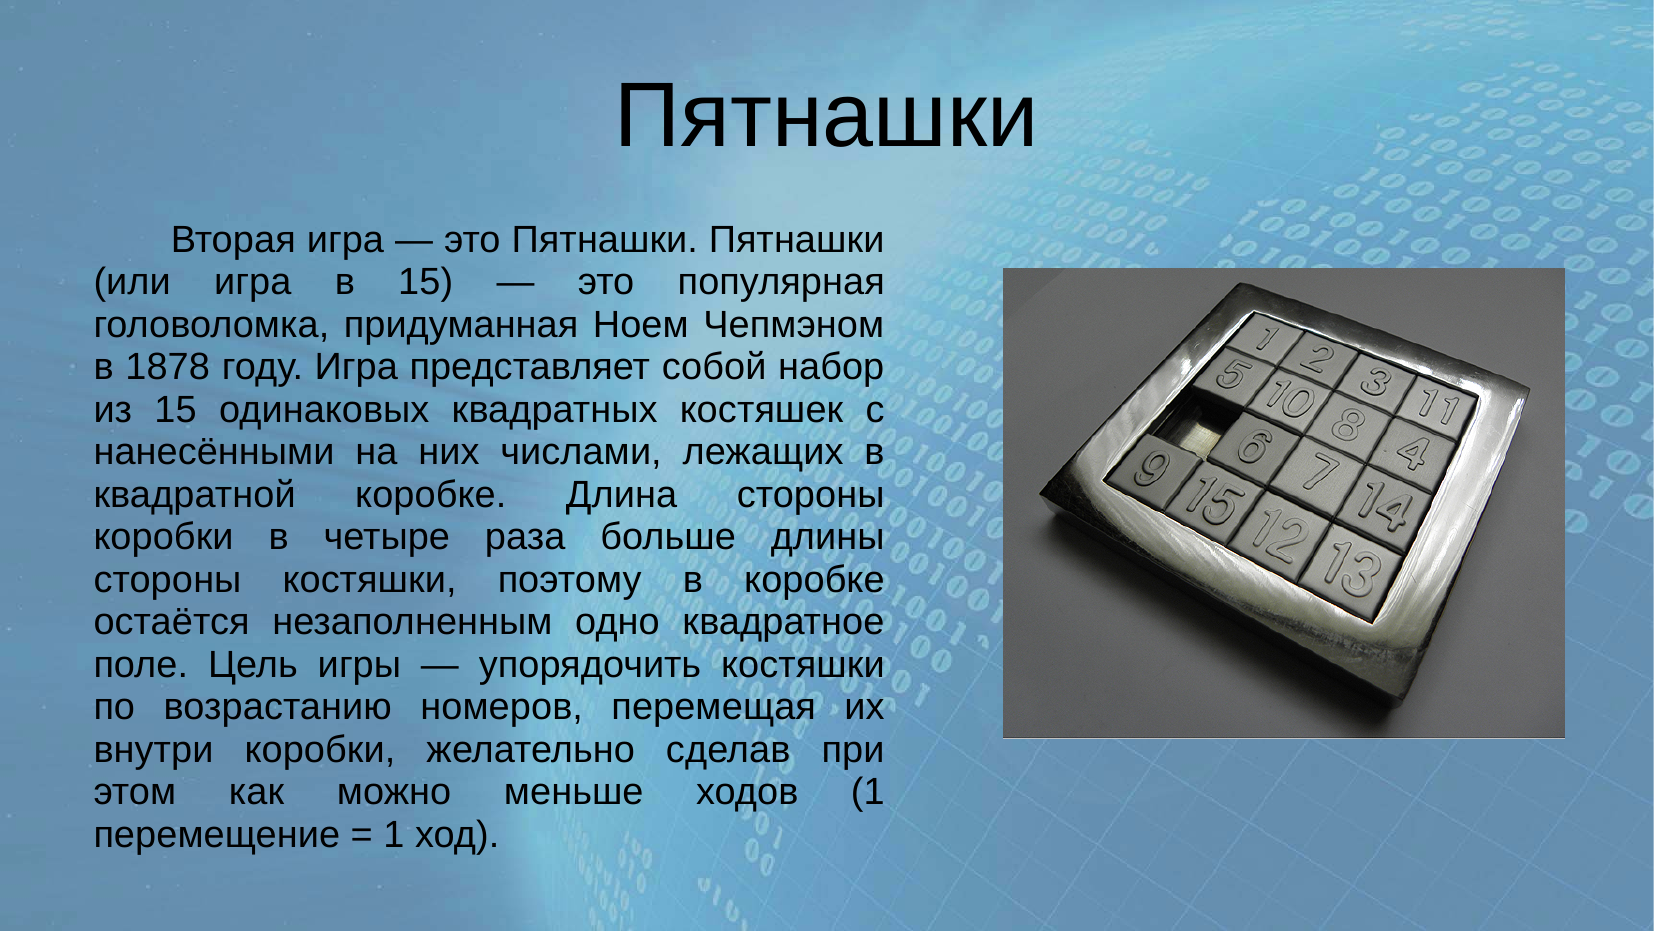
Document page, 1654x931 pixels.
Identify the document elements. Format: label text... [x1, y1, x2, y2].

title Пятнашки [82, 37, 1571, 193]
picture [0, 0, 1654, 931]
list Вторая игра — это Пятнашки. Пятнашки (или игра в 15) — это популярная головоломка, придуманная Ноем Чепмэном в 1878 году. Игра представляет собой набор из 15 одинаковых квадратных костяшек с нанесёнными на них числами, лежащих в квадратной коробке. Длина стороны коробки в четыре раза больше длины стороны костяшки, поэтому в коробке остаётся незаполненным одно квадратное поле. Цель игры — упорядочить костяшки по возрастанию номеров, перемещая их внутри коробки, желательно сделав при этом как можно меньше ходов (1 перемещение = 1 ход). [53, 217, 886, 886]
